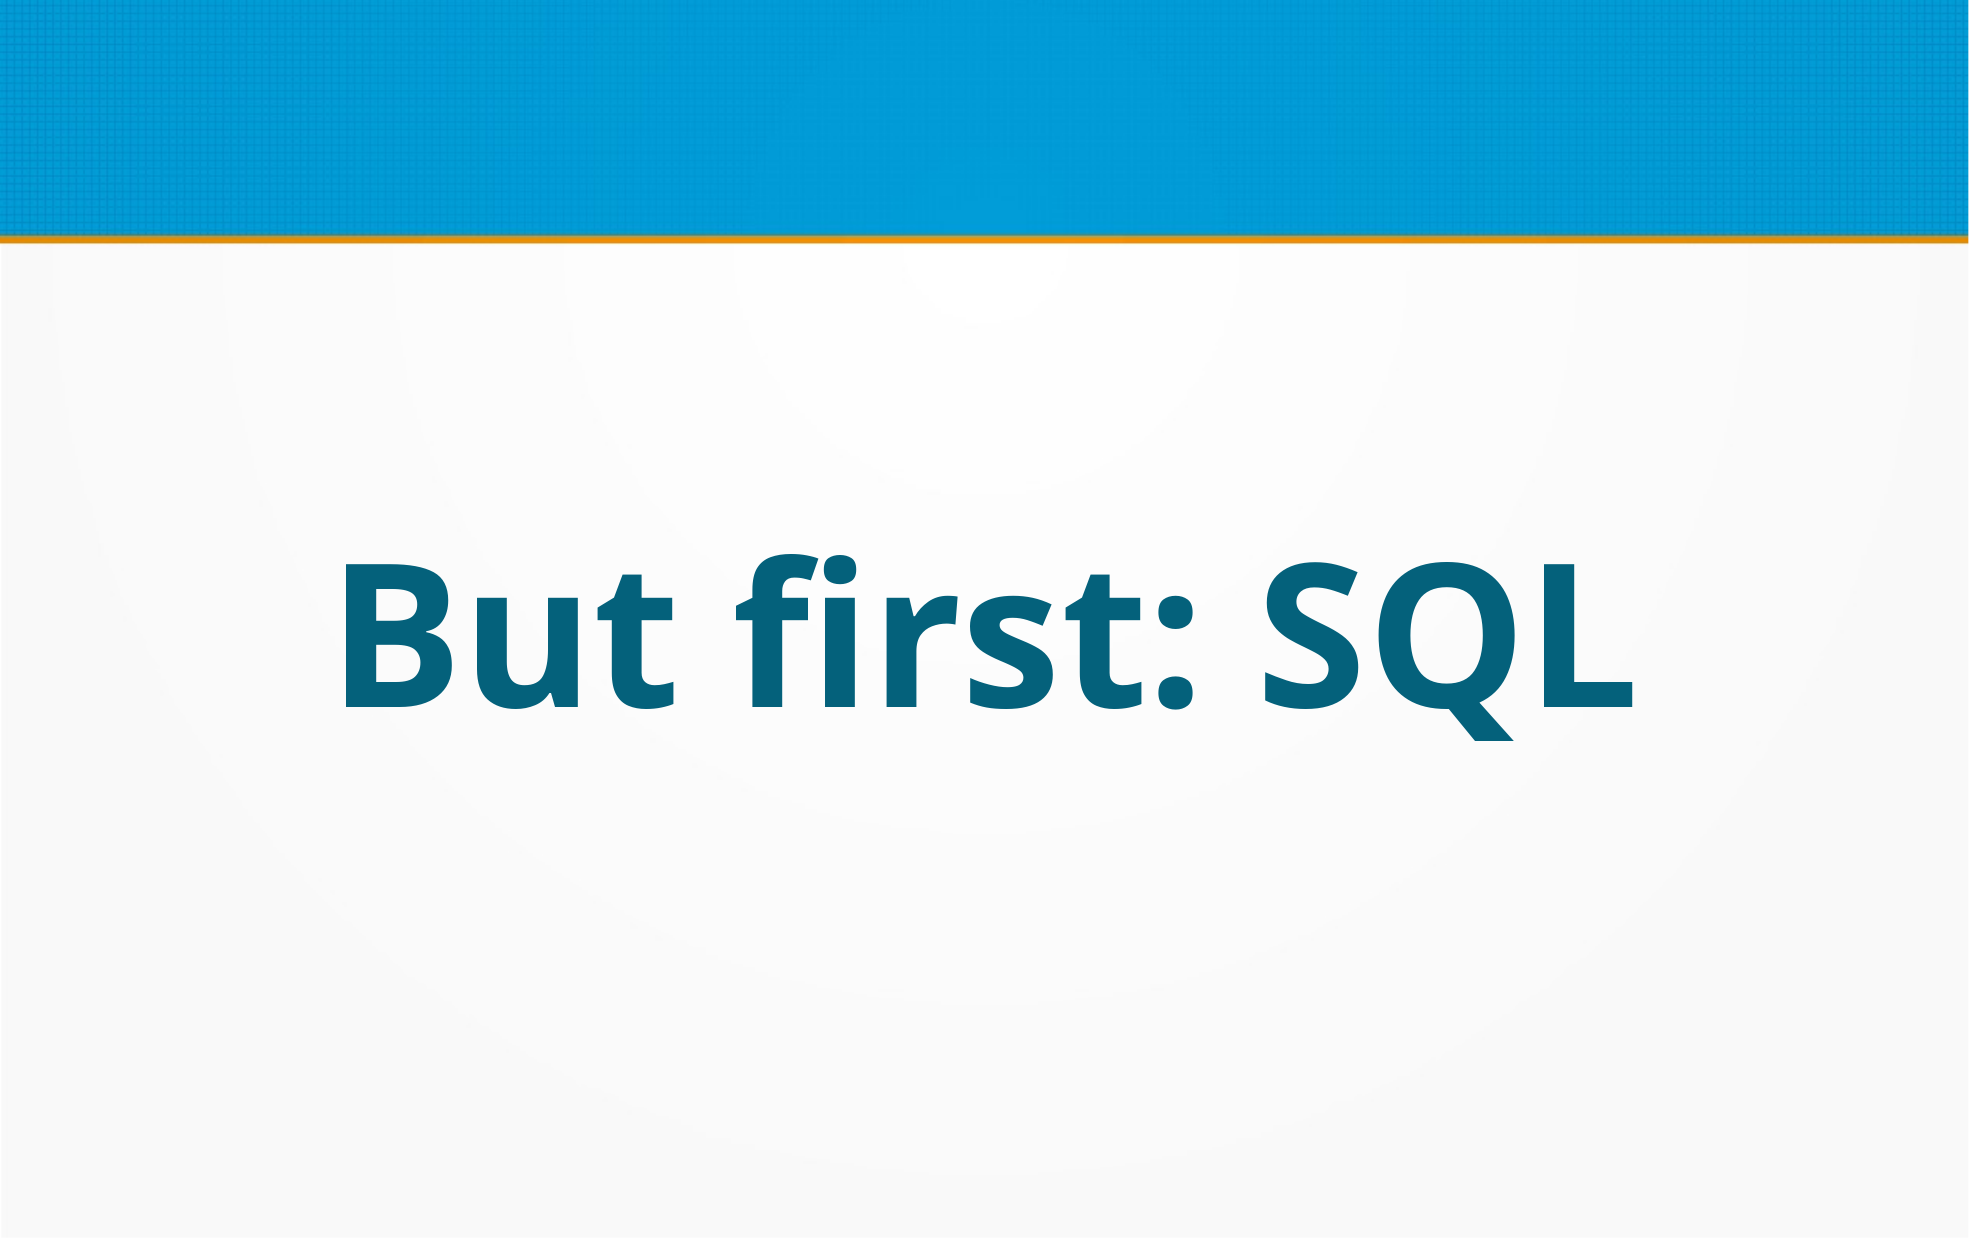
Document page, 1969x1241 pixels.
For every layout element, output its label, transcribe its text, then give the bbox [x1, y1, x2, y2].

picture [0, 233, 1969, 1241]
subtitle But first: SQL [98, 60, 1870, 1201]
